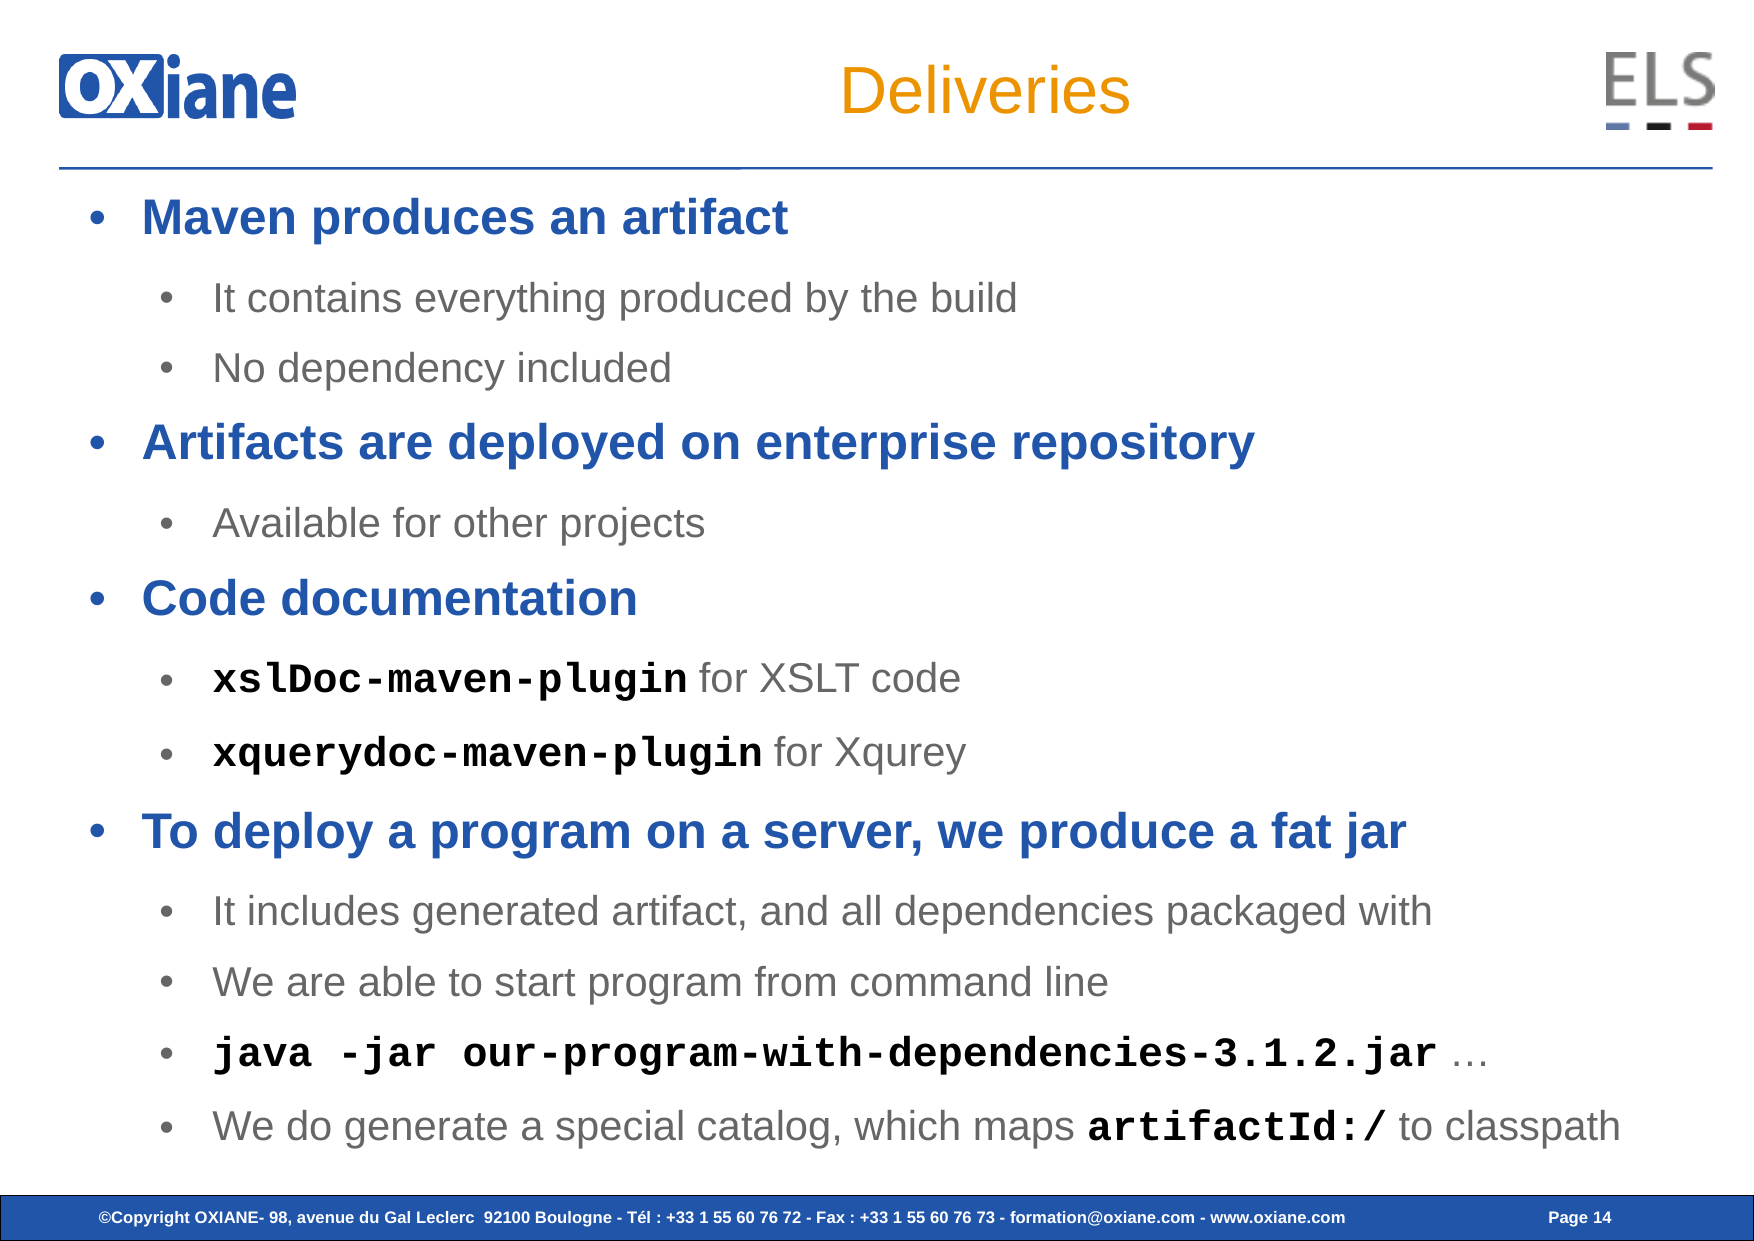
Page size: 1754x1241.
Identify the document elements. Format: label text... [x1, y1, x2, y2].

picture [1666, 52, 1715, 130]
picture [59, 53, 296, 119]
title Deliveries [307, 49, 1666, 133]
list Maven produces an artifact It contains everything produced by the build No dependency included Artifacts are deployed on enterprise repository Available for other projects Code documentation xslDoc-maven-plugin for XSLT code xquerydoc-maven-plugin for Xqurey To deploy a program on a server, we produce a fat jar It includes generated artifact, and all dependencies packaged with We are able to start program from command line java -jar our-program-with-dependencies-3.1.2.jar … We do generate a special catalog, which maps artifactId:/ to classpath [70, 188, 1713, 1217]
